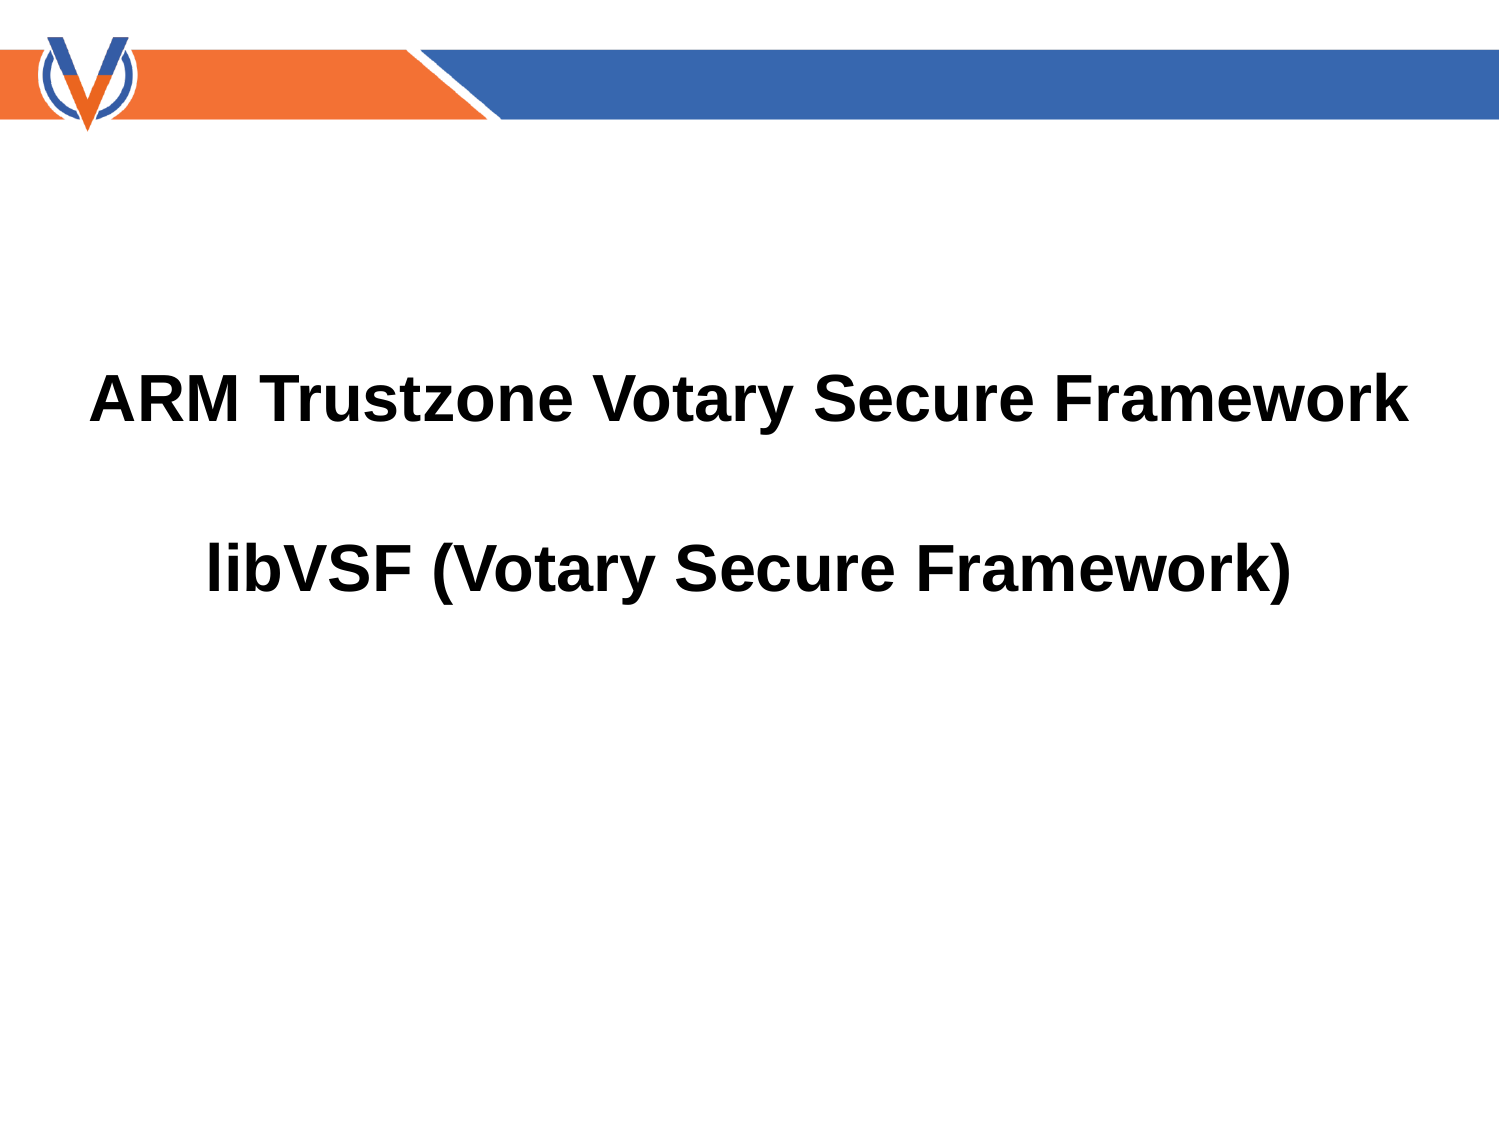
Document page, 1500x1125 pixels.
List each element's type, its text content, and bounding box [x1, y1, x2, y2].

picture [0, 37, 1499, 132]
text_box ARM Trustzone Votary Secure Framework libVSF (Votary Secure Framework) [74, 44, 1425, 916]
